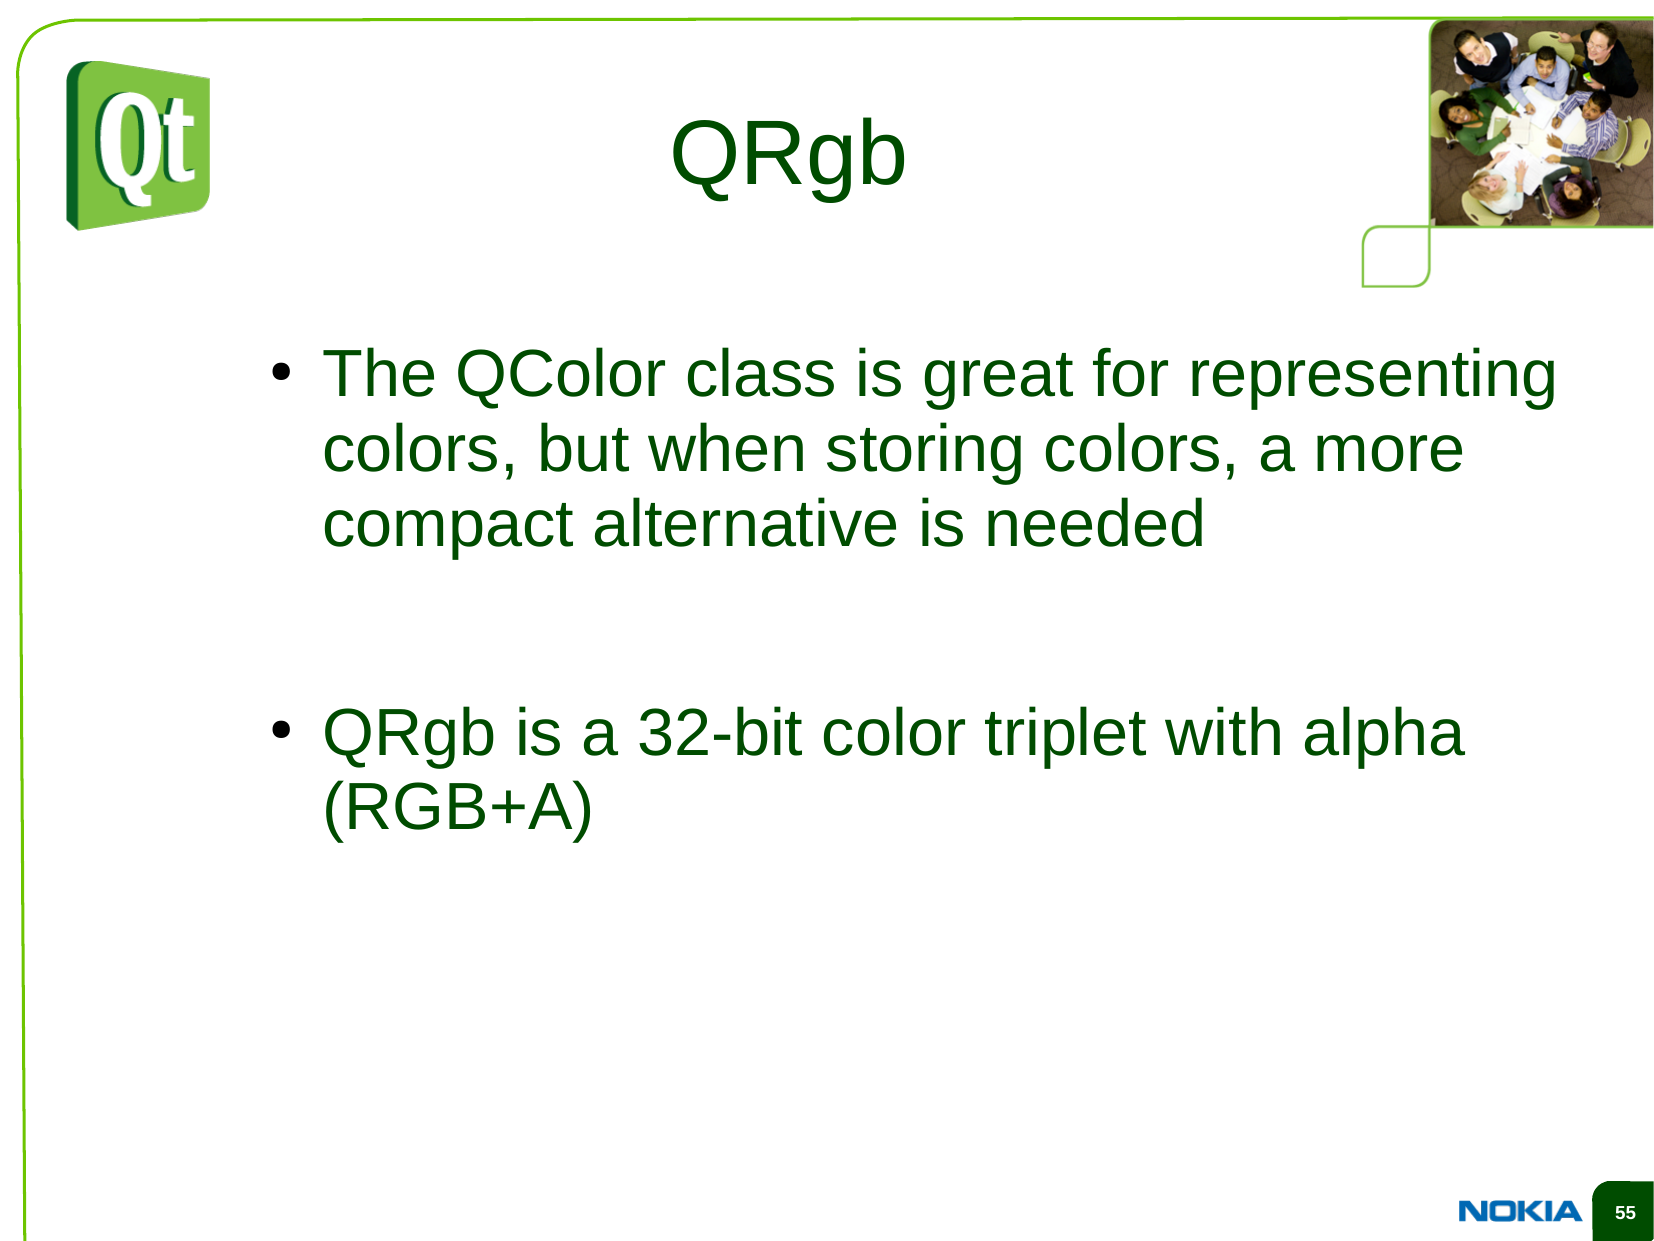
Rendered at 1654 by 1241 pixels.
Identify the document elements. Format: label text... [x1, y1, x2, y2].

picture [1338, 7, 1654, 308]
title QRgb [251, 56, 1327, 250]
picture [66, 61, 210, 231]
picture [1459, 1200, 1583, 1222]
list The QColor class is great for representing colors, but when storing colors, a more compact alternative is needed QRgb is a 32-bit color triplet with alpha (RGB+A) [251, 336, 1571, 1085]
